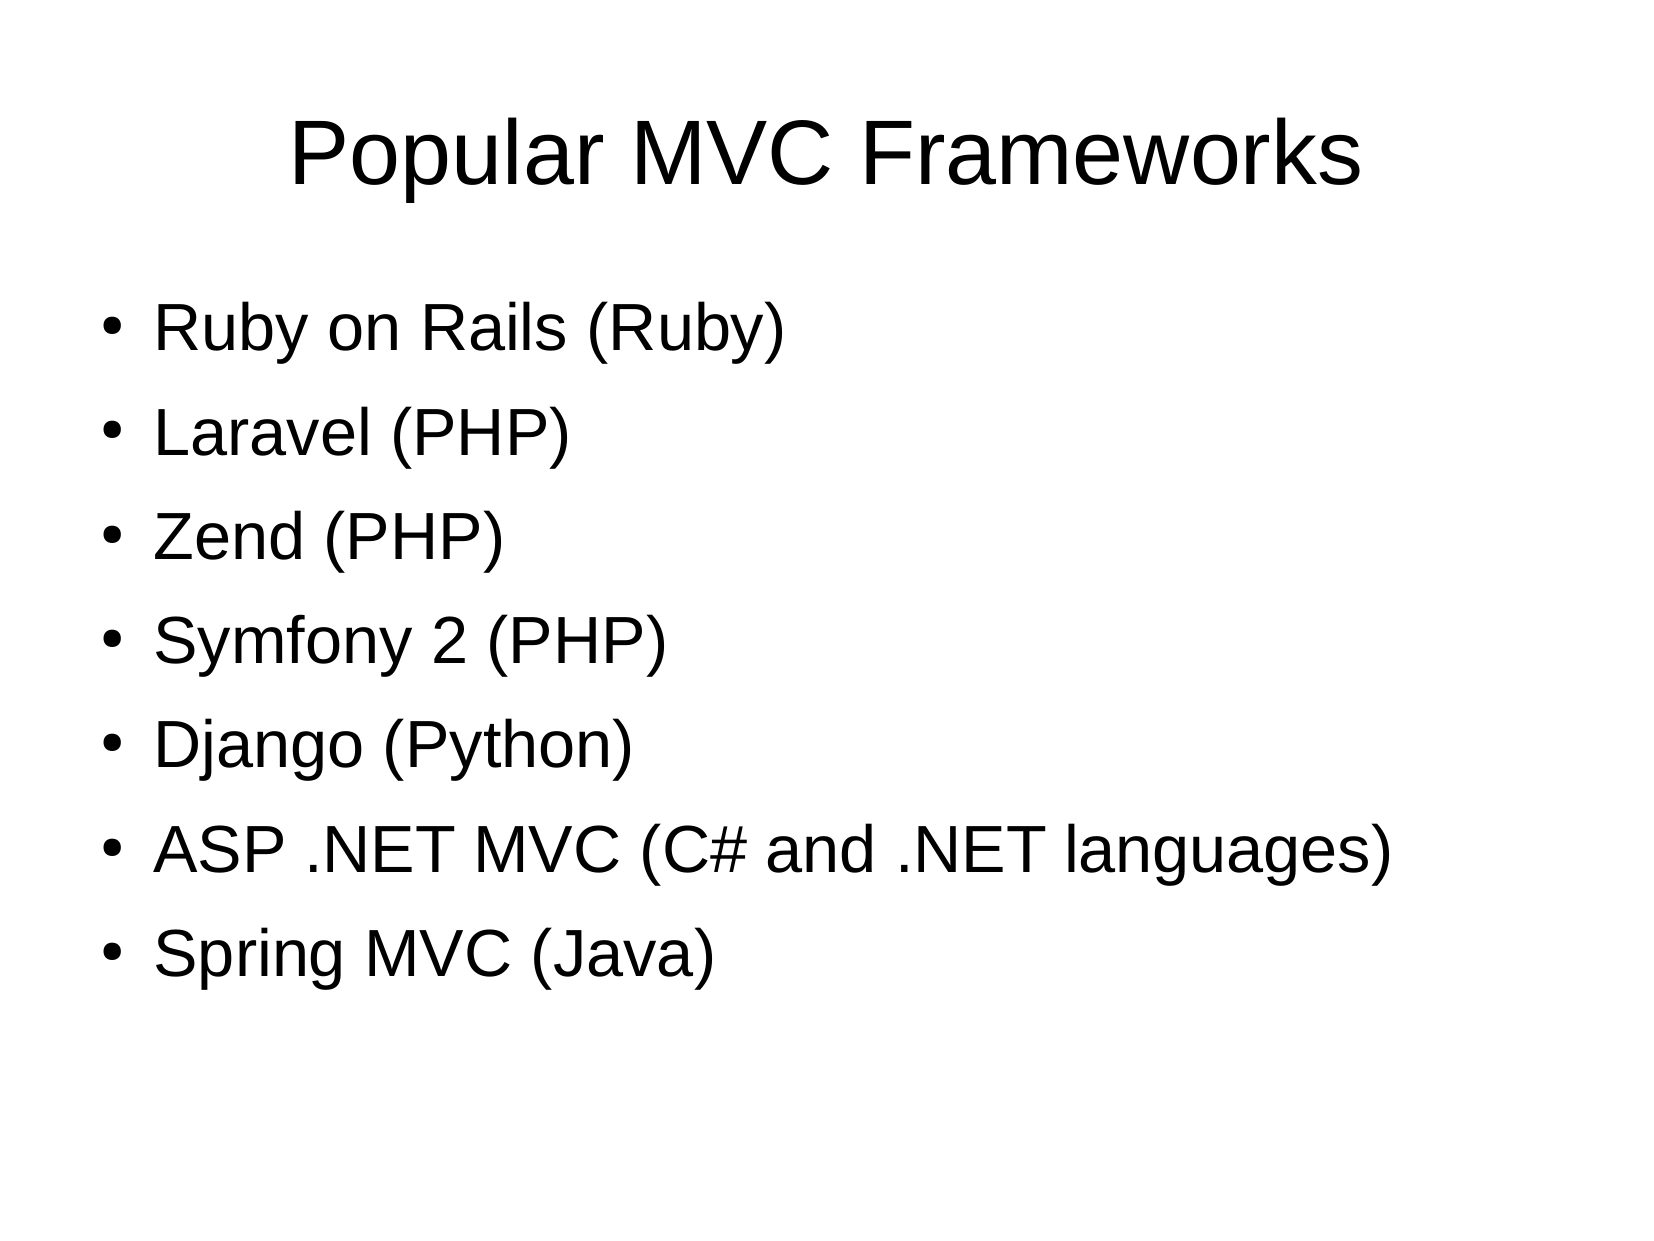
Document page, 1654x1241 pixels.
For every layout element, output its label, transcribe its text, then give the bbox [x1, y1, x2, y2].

list Ruby on Rails (Ruby) Laravel (PHP) Zend (PHP) Symfony 2 (PHP) Django (Python) ASP .NET MVC (C# and .NET languages) Spring MVC (Java) [82, 290, 1571, 1010]
title Popular MVC Frameworks [82, 49, 1571, 257]
